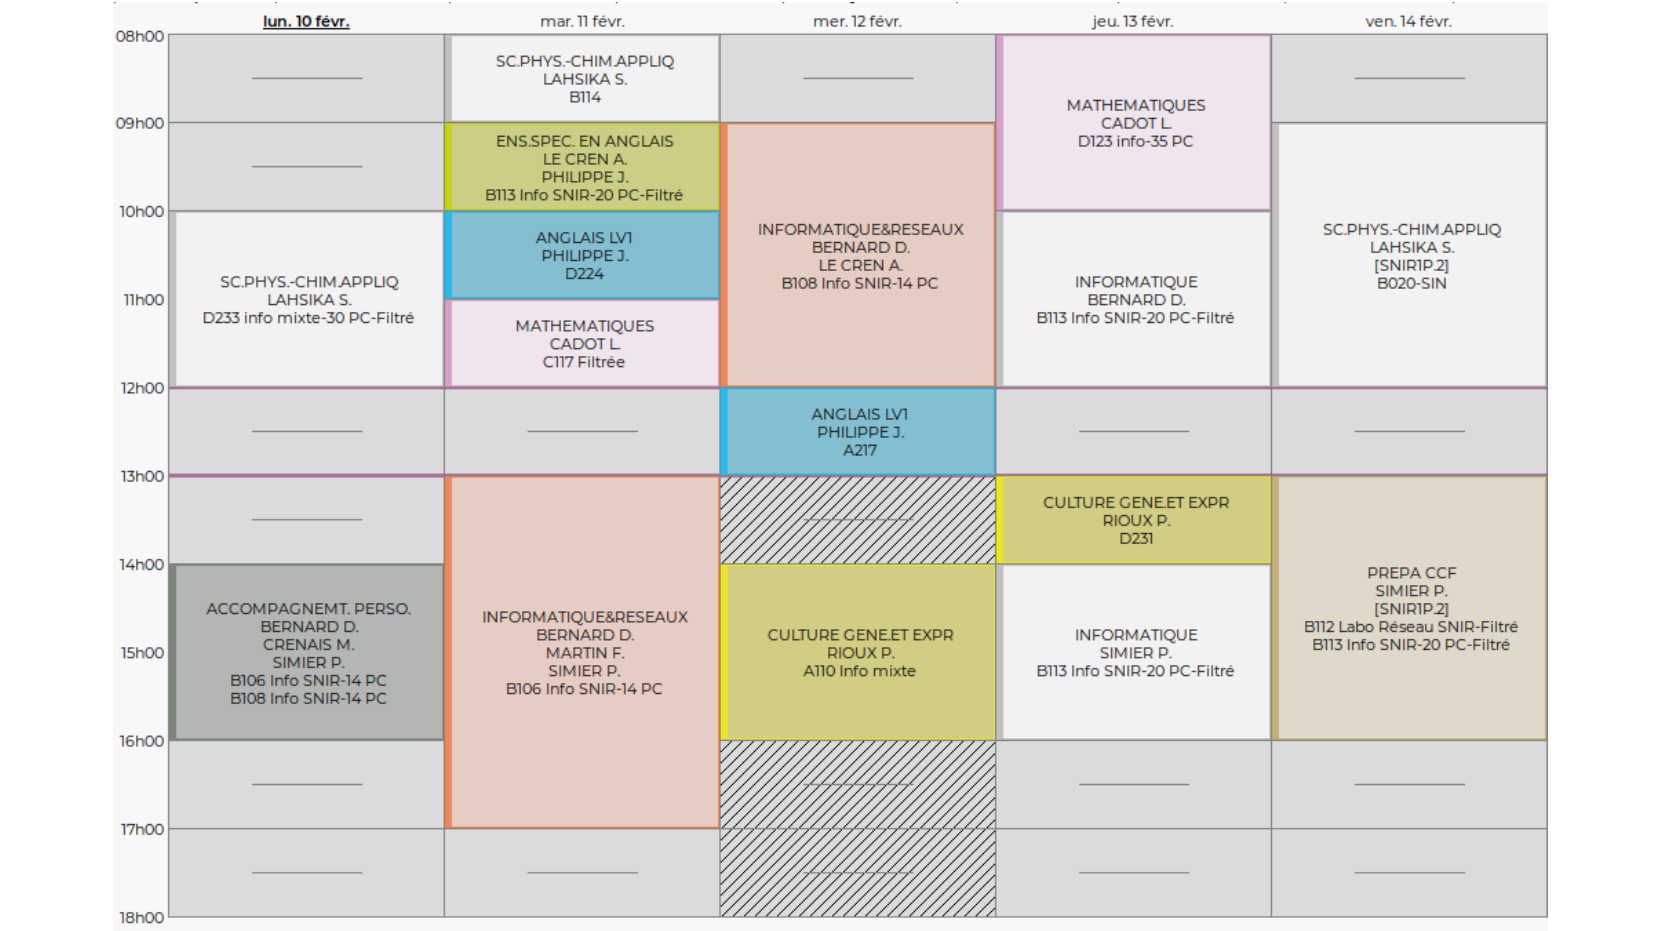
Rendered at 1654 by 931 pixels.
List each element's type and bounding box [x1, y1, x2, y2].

picture [113, 2, 1548, 931]
